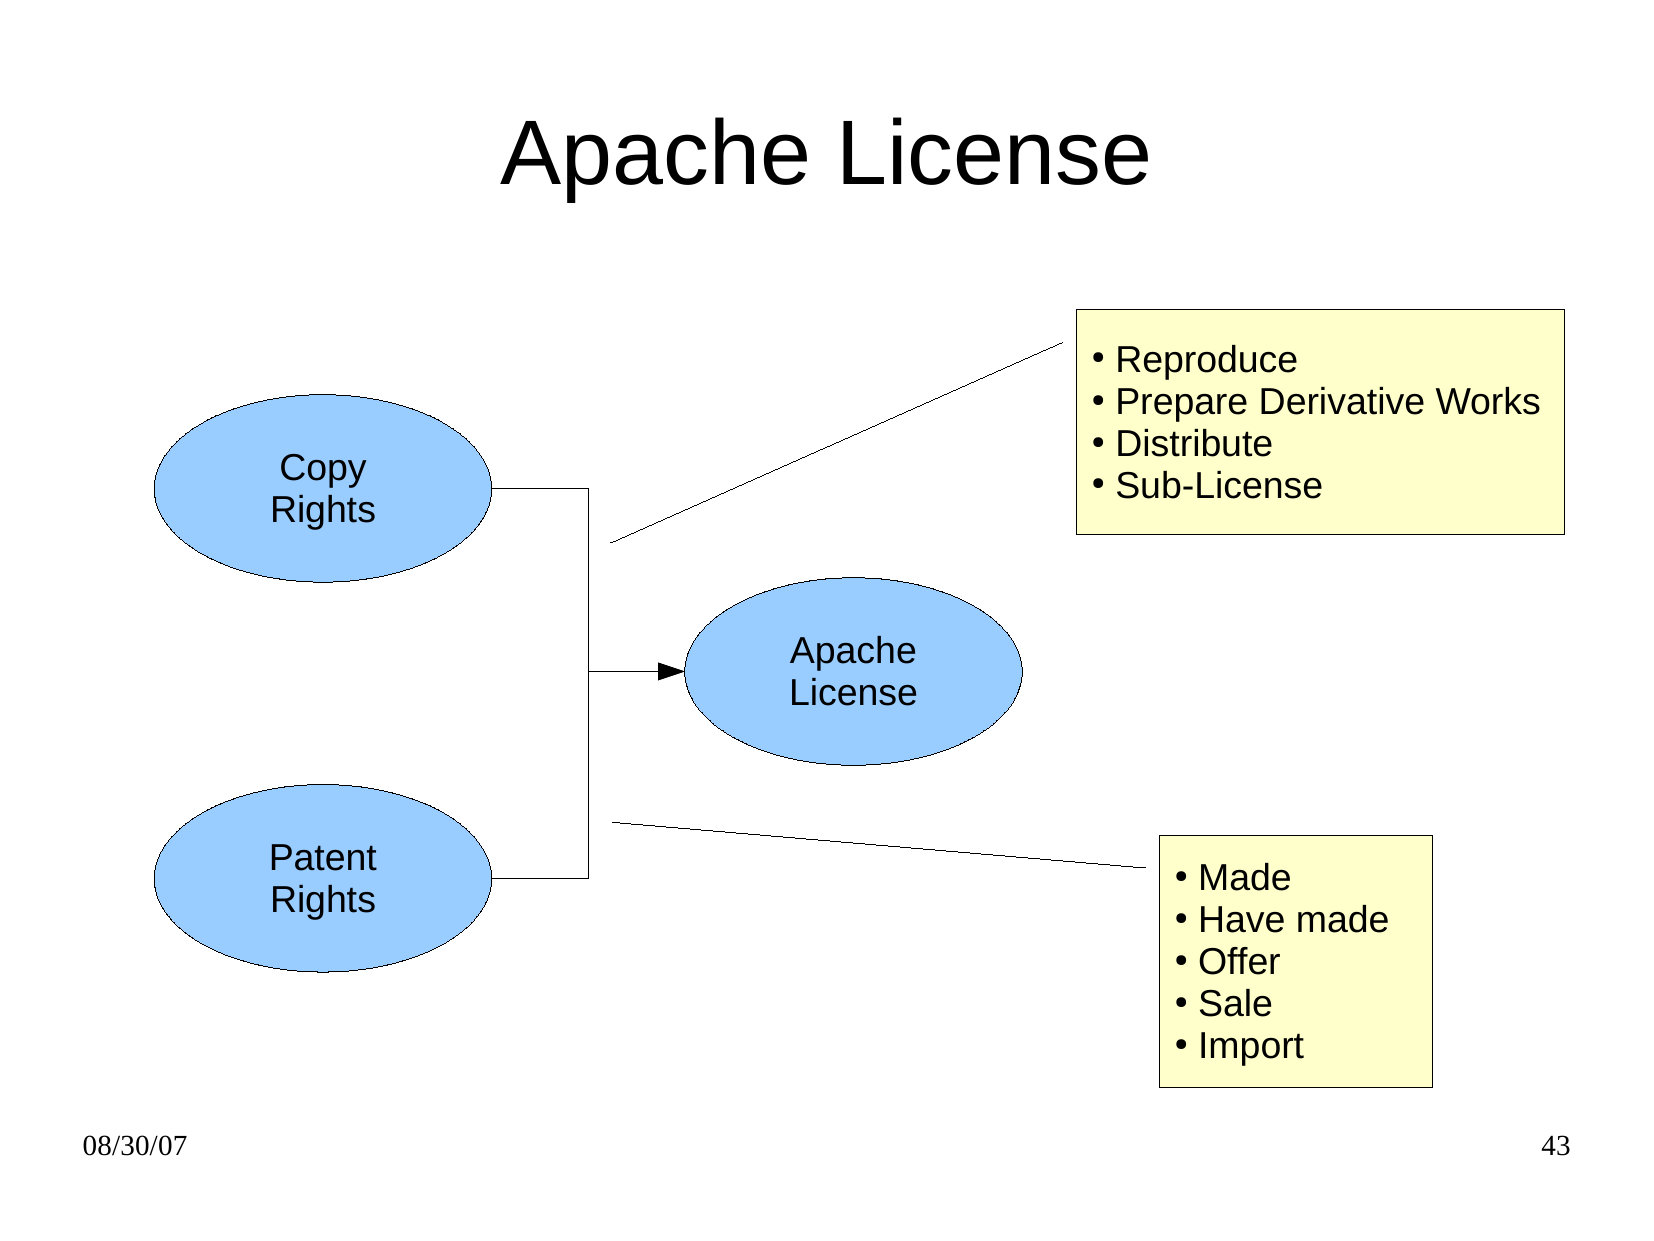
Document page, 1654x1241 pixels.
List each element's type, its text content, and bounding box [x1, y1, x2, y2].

text_box Made Have made Offer Sale Import [1160, 835, 1433, 1088]
text_box Copy Rights [154, 394, 492, 583]
title Apache License [82, 49, 1571, 257]
text_box Apache License [684, 577, 1023, 766]
text_box Reproduce Prepare Derivative Works Distribute Sub-License [1077, 310, 1564, 535]
text_box Patent Rights [154, 784, 492, 973]
